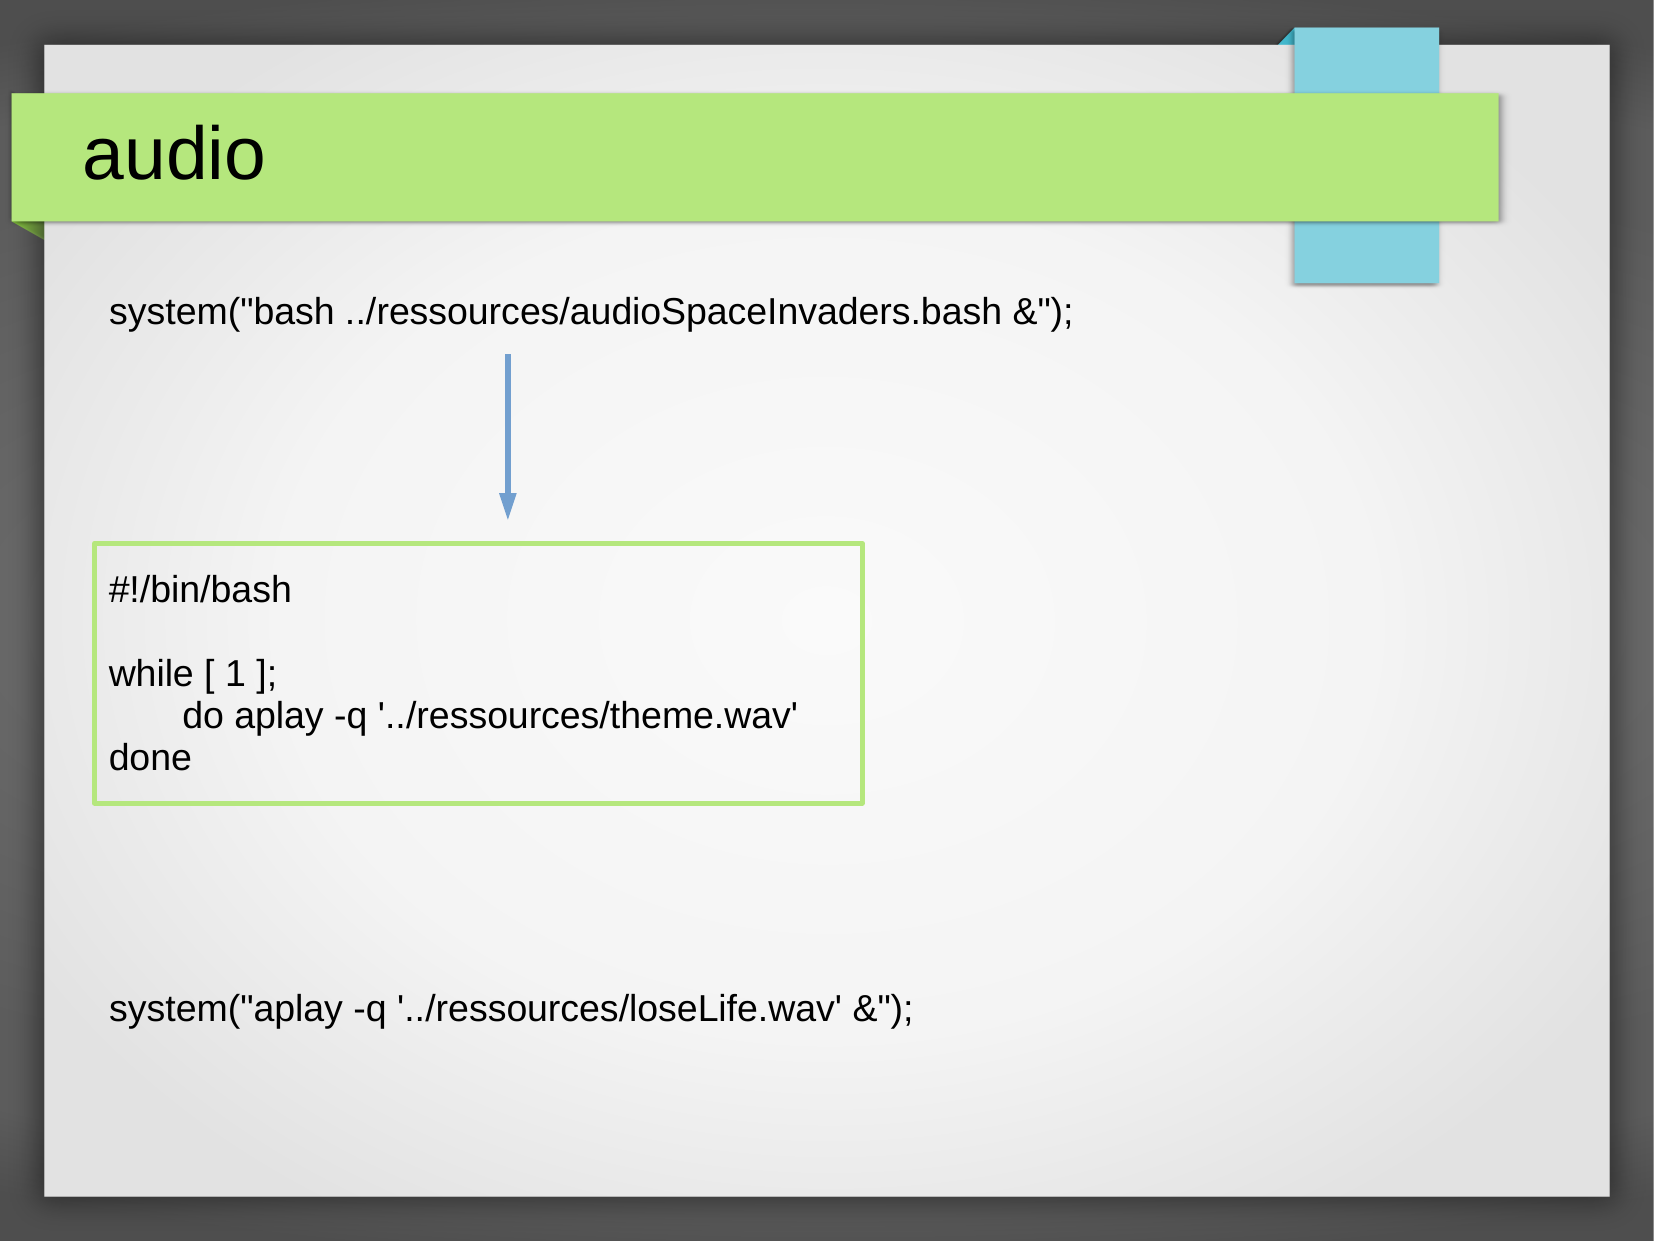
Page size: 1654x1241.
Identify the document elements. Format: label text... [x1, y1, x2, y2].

picture [0, 0, 1654, 1241]
title audio [82, 94, 1264, 213]
text_box system("bash ../ressources/audioSpaceInvaders.bash &"); [94, 283, 1090, 341]
text_box system("aplay -q '../ressources/loseLife.wav' &"); [94, 980, 1205, 1080]
text_box #!/bin/bash while [ 1 ]; do aplay -q '../ressources/theme.wav' done [94, 543, 863, 804]
